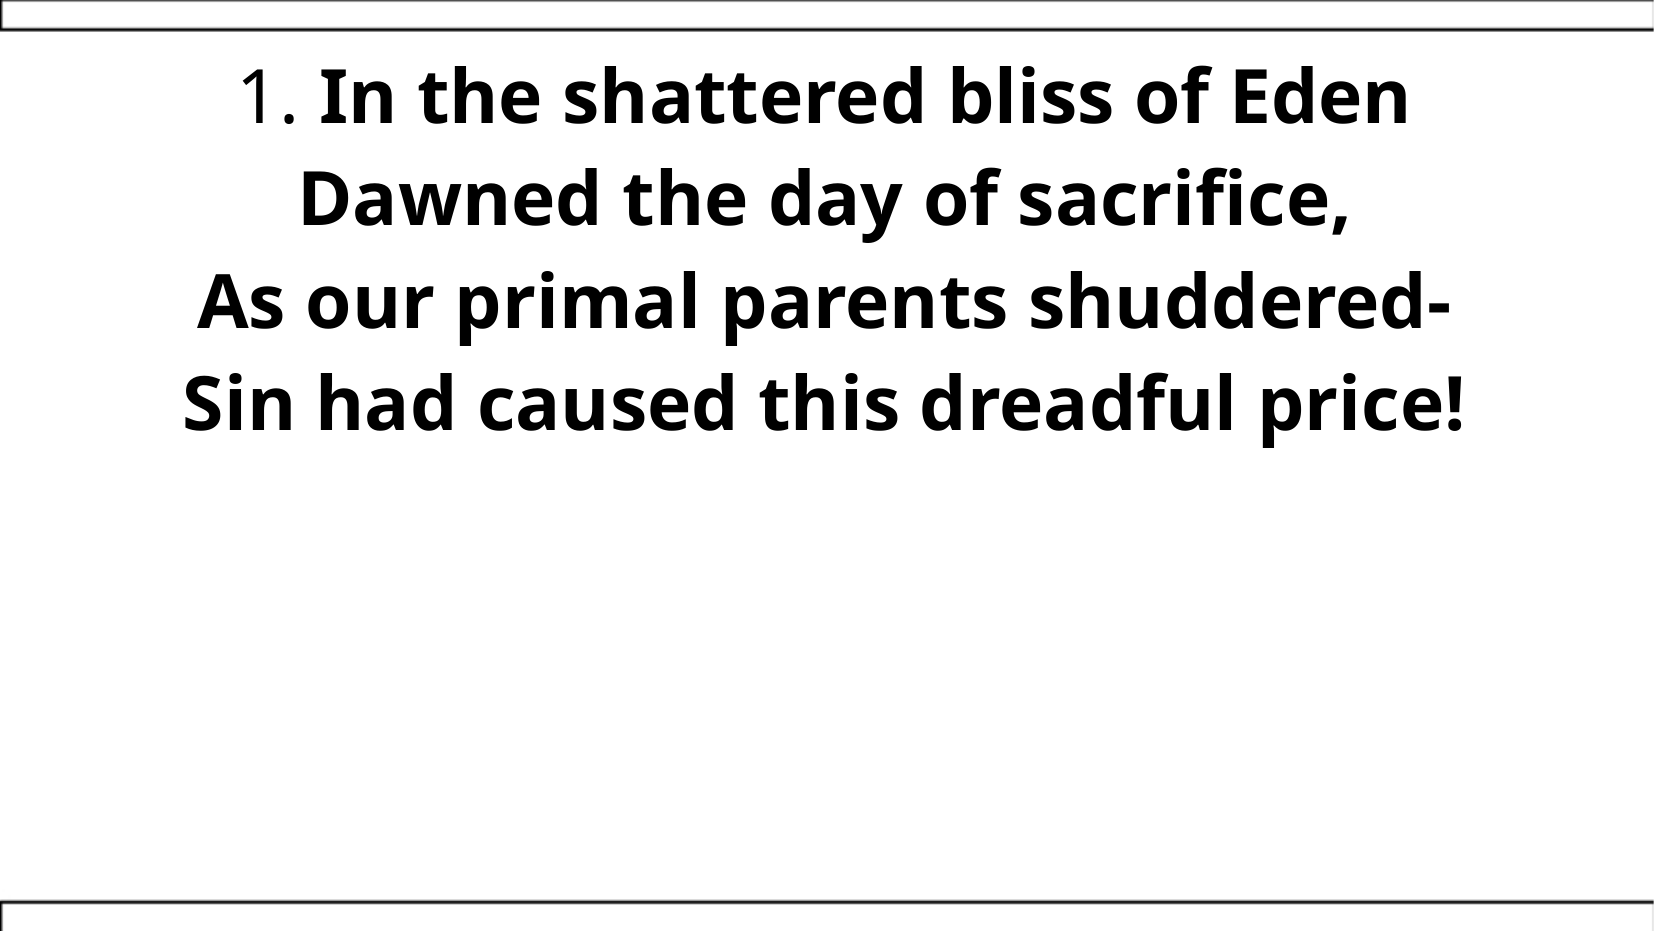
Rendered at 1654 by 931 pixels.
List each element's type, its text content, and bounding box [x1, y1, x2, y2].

picture [0, 0, 1654, 931]
text_box 1. In the shattered bliss of Eden Dawned the day of sacrifice, As our primal parents shuddered- Sin had caused this dreadful price! [105, 35, 1546, 451]
